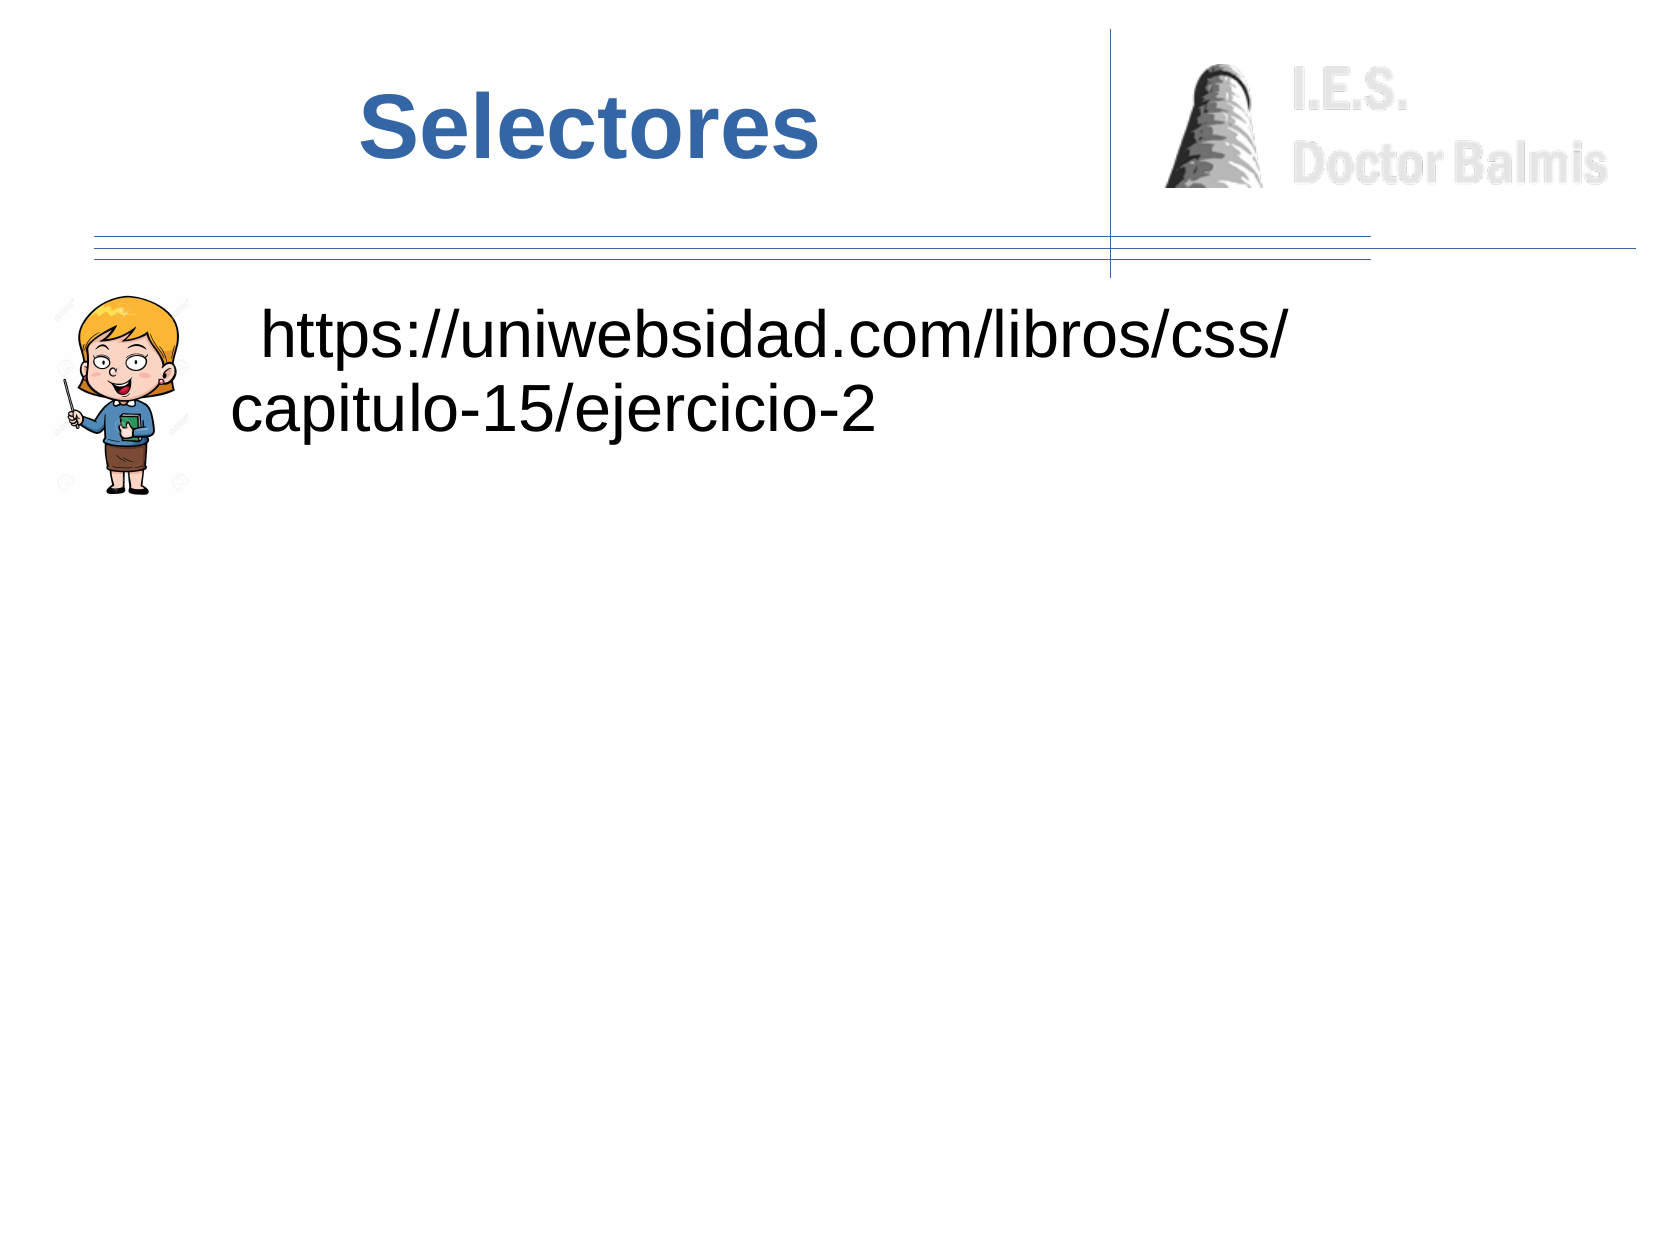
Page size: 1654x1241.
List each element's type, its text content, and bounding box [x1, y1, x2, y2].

title Selectores [118, 23, 1063, 231]
picture [49, 294, 201, 497]
list https://uniwebsidad.com/libros/css/capitulo-15/ejercicio-2 [212, 296, 1477, 1016]
picture [1133, 64, 1619, 188]
